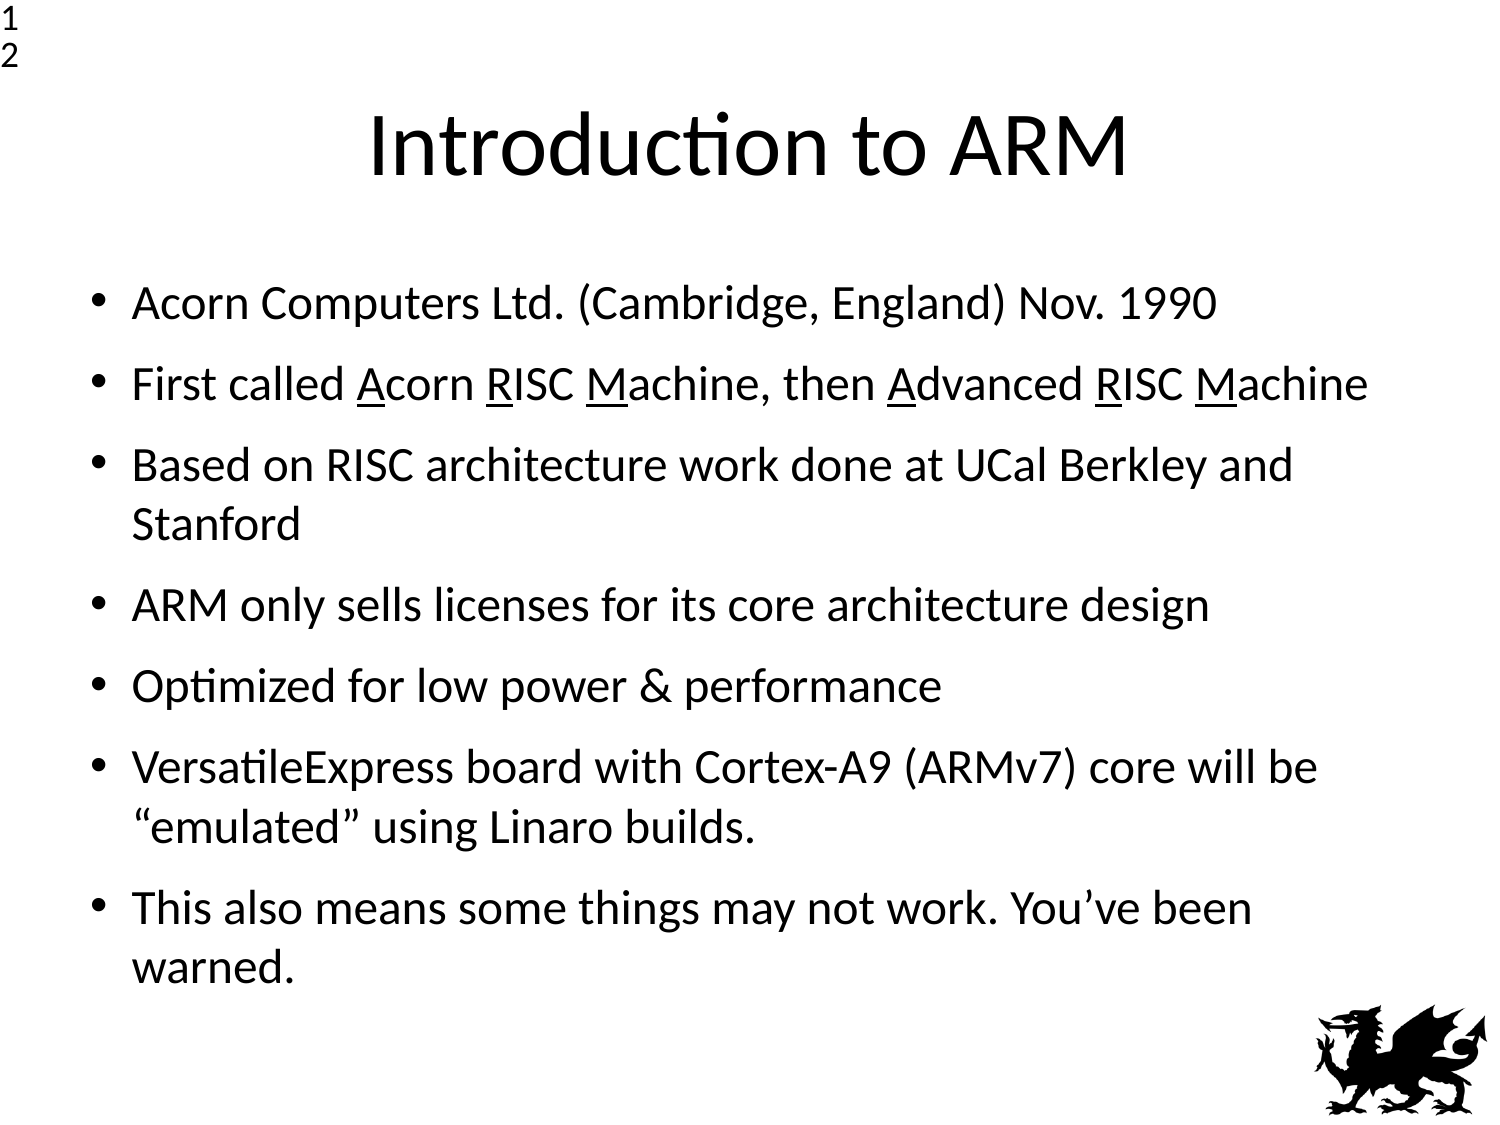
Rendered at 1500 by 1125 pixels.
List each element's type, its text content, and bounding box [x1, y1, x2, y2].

title Introduction to ARM [75, 45, 1425, 233]
picture [1308, 1000, 1496, 1125]
list Acorn Computers Ltd. (Cambridge, England) Nov. 1990 First called Acorn RISC Machine, then Advanced RISC Machine Based on RISC architecture work done at UCal Berkley and Stanford ARM only sells licenses for its core architecture design Optimized for low power & performance VersatileExpress board with Cortex-A9 (ARMv7) core will be “emulated” using Linaro builds. This also means some things may not work. You’ve been warned. [75, 262, 1425, 1005]
